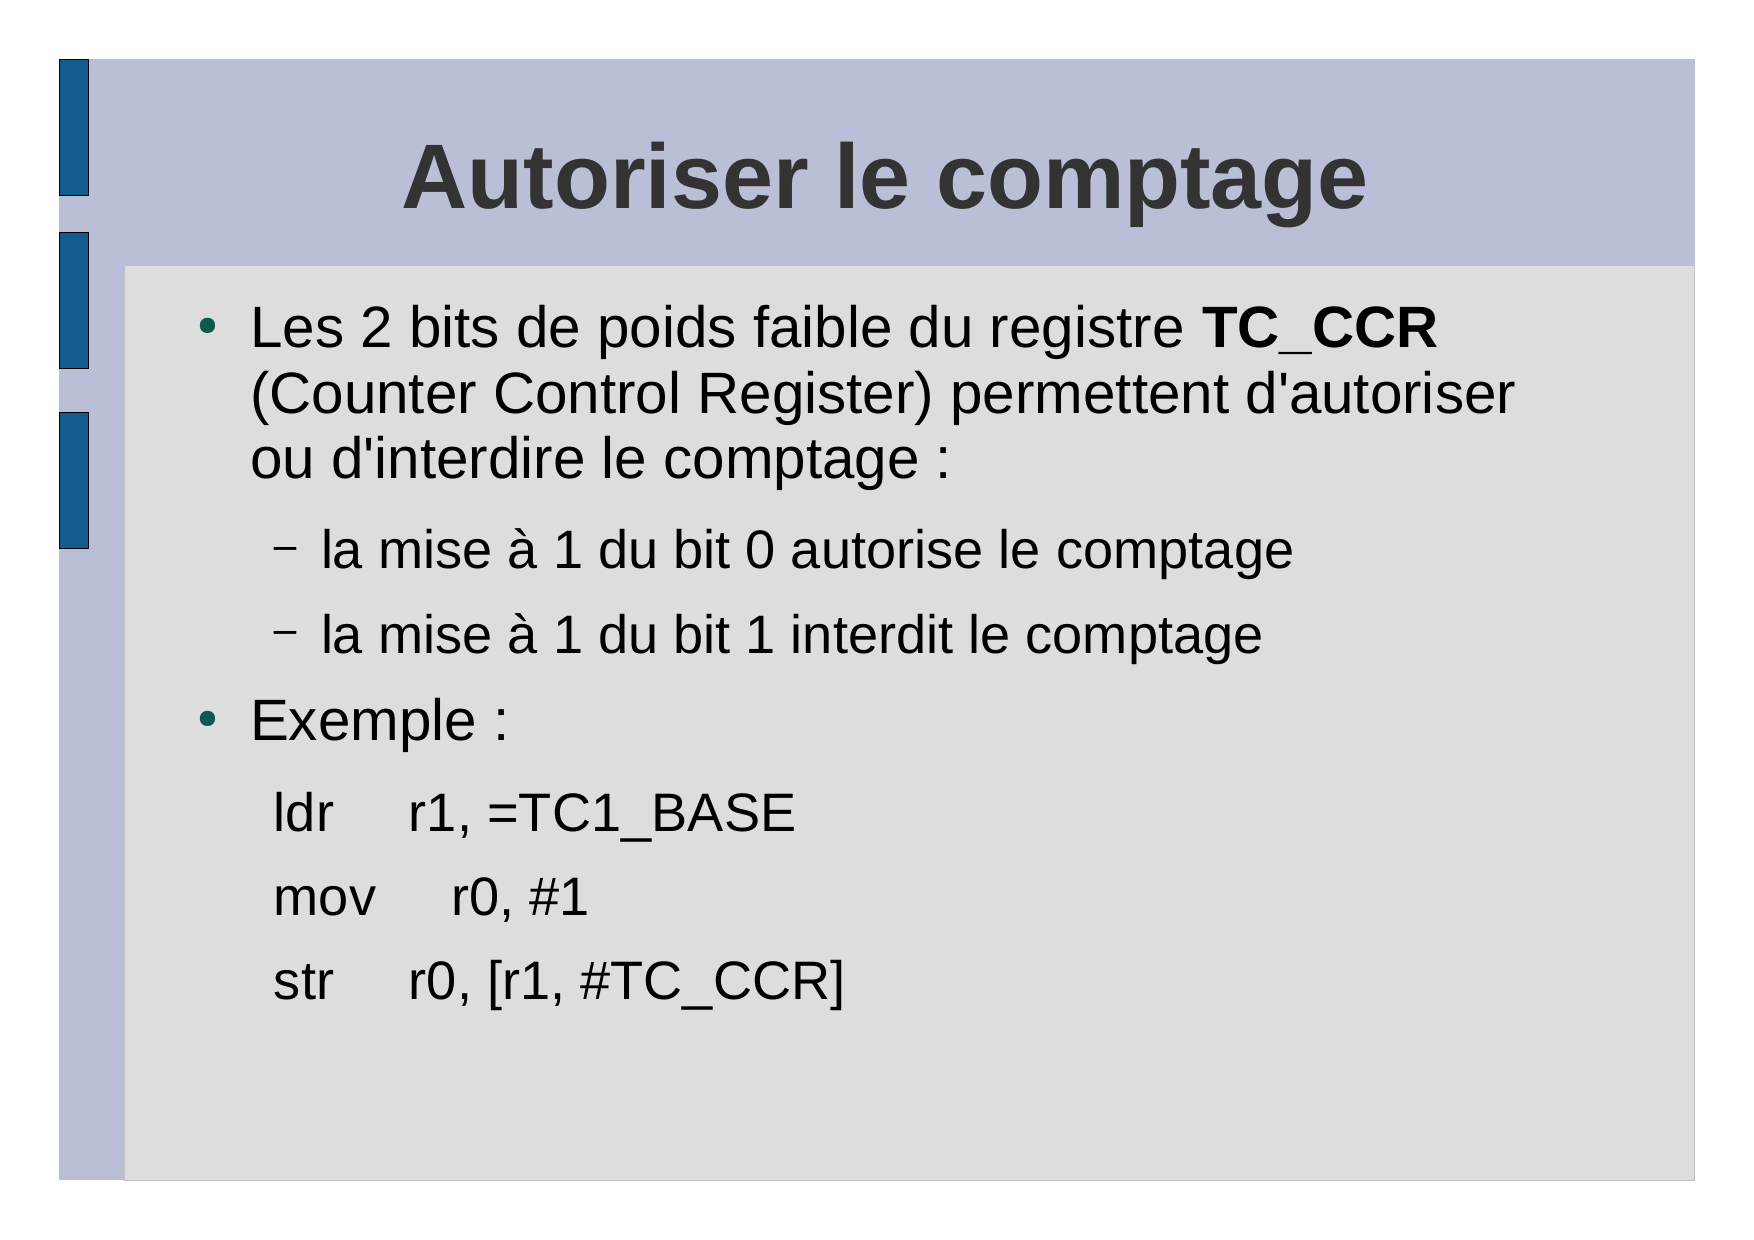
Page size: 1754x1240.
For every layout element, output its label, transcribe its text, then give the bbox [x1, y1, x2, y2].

title Autoriser le comptage [118, 88, 1654, 266]
list Les 2 bits de poids faible du registre TC_CCR (Counter Control Register) permettent d'autoriser ou d'interdire le comptage : la mise à 1 du bit 0 autorise le comptage la mise à 1 du bit 1 interdit le comptage Exemple : ldr r1, =TC1_BASE mov r0, #1 str r0, [r1, #TC_CCR] [179, 295, 1577, 1093]
